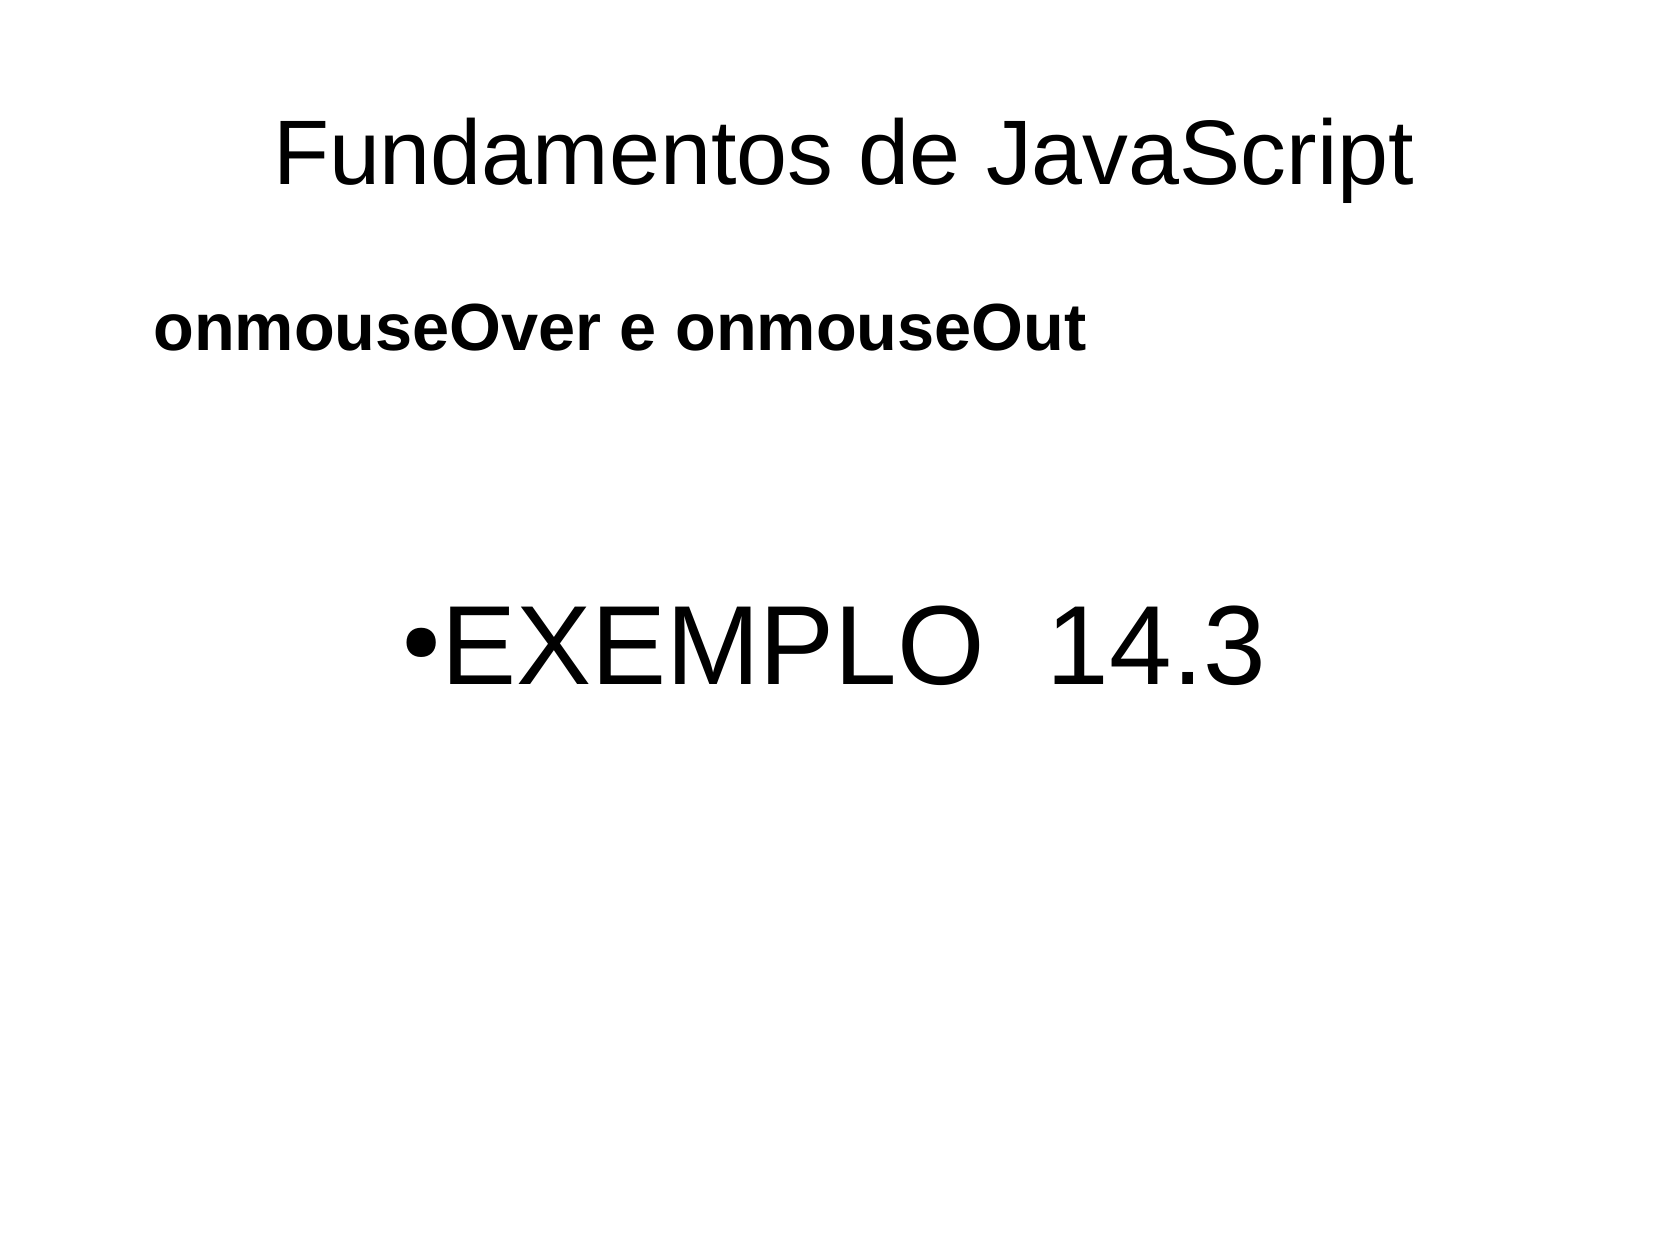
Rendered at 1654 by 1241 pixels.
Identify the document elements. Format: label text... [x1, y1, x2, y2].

text_box EXEMPLO 14.3 [391, 582, 1276, 709]
list onmouseOver e onmouseOut [82, 290, 1571, 1010]
title Fundamentos de JavaScript [82, 49, 1571, 257]
